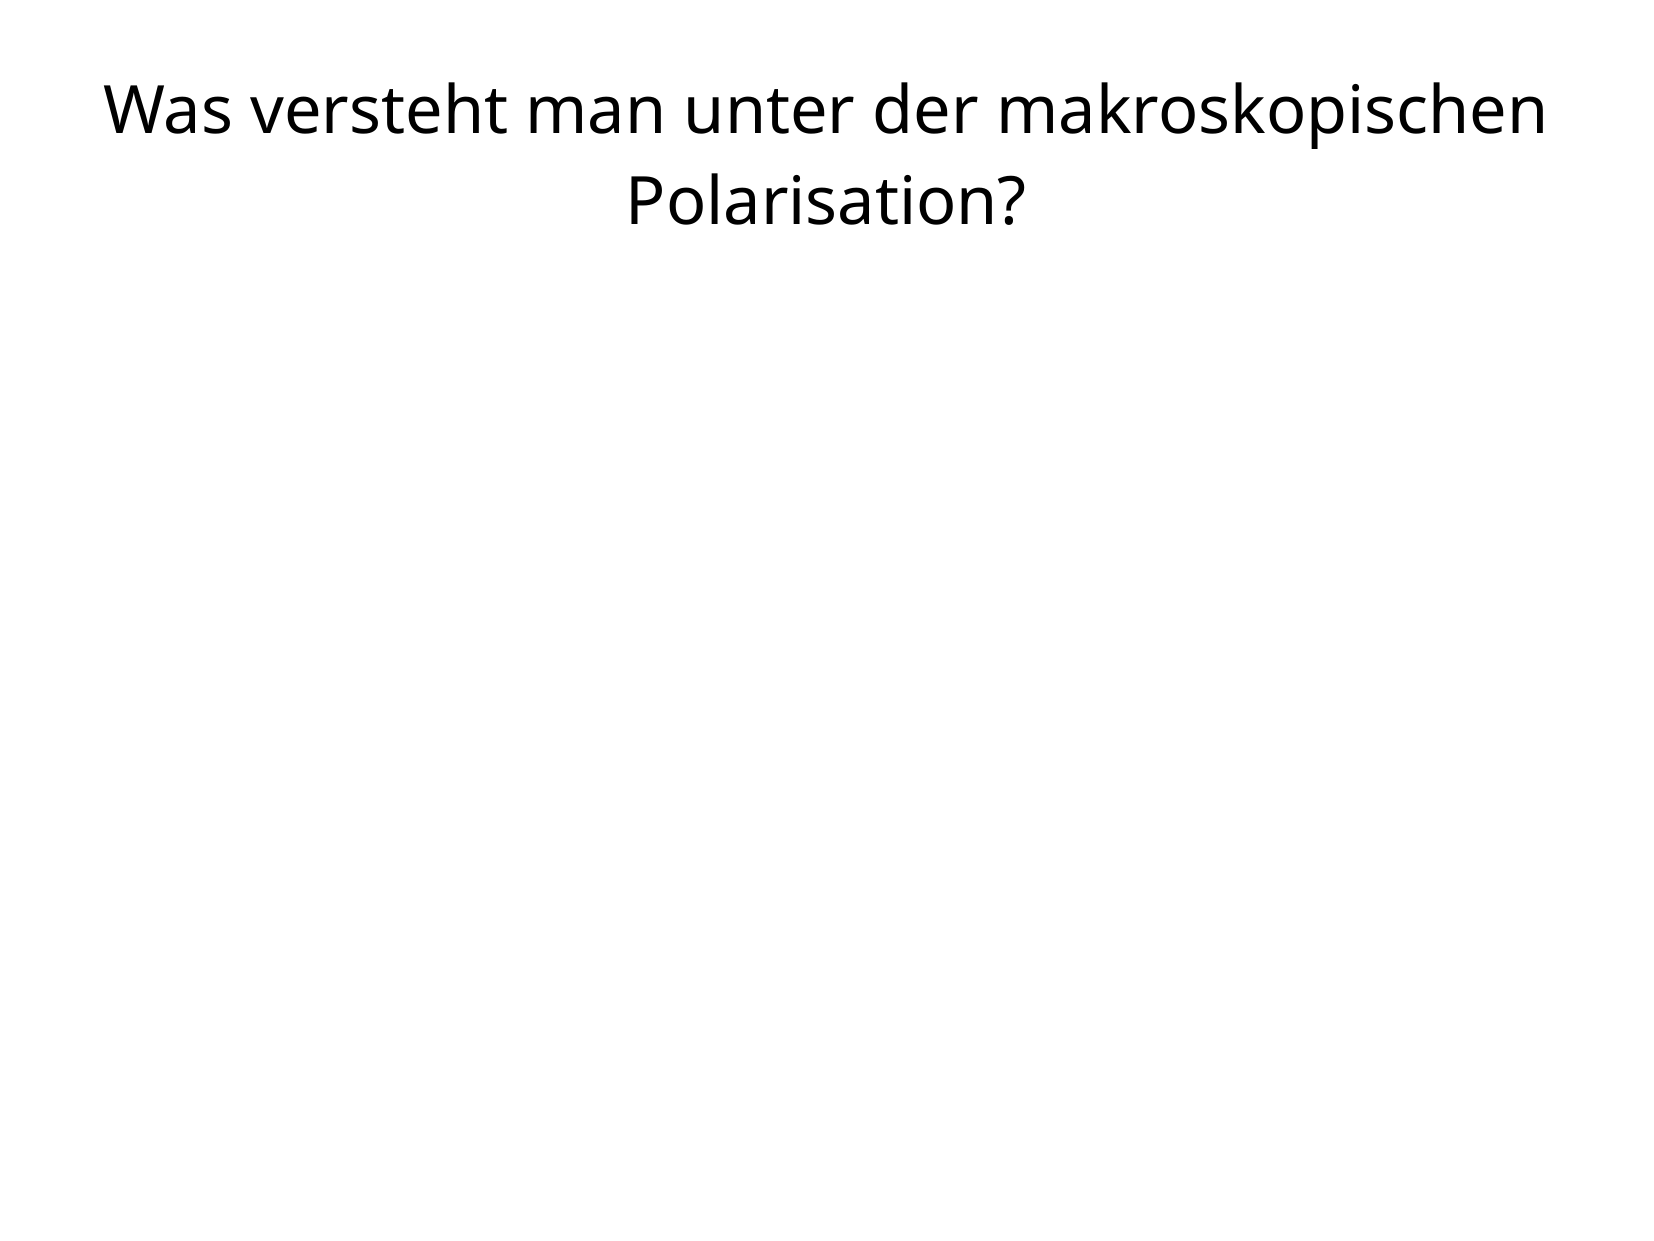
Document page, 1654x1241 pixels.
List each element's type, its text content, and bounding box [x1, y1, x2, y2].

title Was versteht man unter der makroskopischen Polarisation? [82, 49, 1571, 257]
